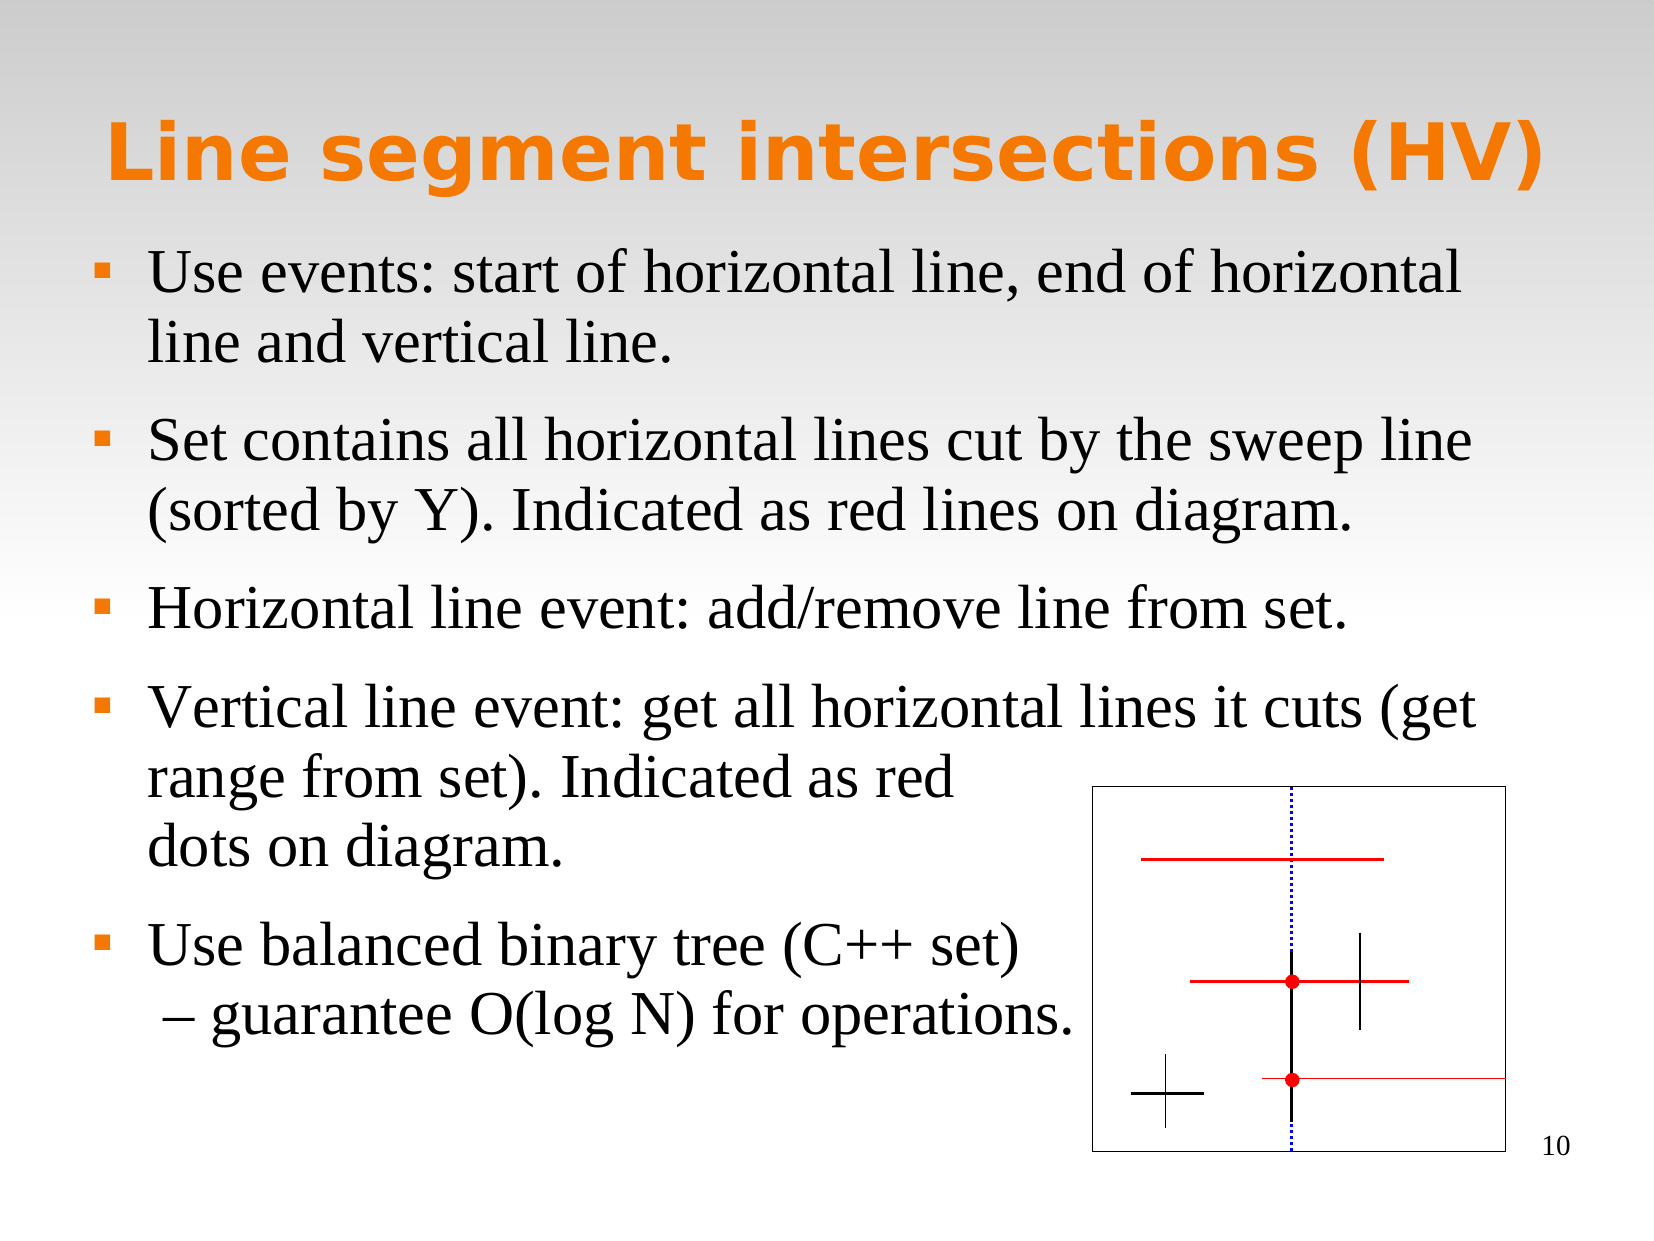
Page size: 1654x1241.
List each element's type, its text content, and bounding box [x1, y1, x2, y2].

text_box [1284, 974, 1300, 990]
list Use events: start of horizontal line, end of horizontal line and vertical line. Set contains all horizontal lines cut by the sweep line (sorted by Y). Indicated as red lines on diagram. Horizontal line event: add/remove line from set. Vertical line event: get all horizontal lines it cuts (get range from set). Indicated as red dots on diagram. Use balanced binary tree (C++ set) – guarantee O(log N) for operations. [1093, 787, 1505, 1111]
list Use events: start of horizontal line, end of horizontal line and vertical line. Set contains all horizontal lines cut by the sweep line (sorted by Y). Indicated as red lines on diagram. Horizontal line event: add/remove line from set. Vertical line event: get all horizontal lines it cuts (get range from set). Indicated as red dots on diagram. Use balanced binary tree (C++ set) – guarantee O(log N) for operations. [76, 237, 1565, 1111]
title Line segment intersections (HV) [82, 49, 1571, 257]
text_box [1284, 1072, 1300, 1088]
